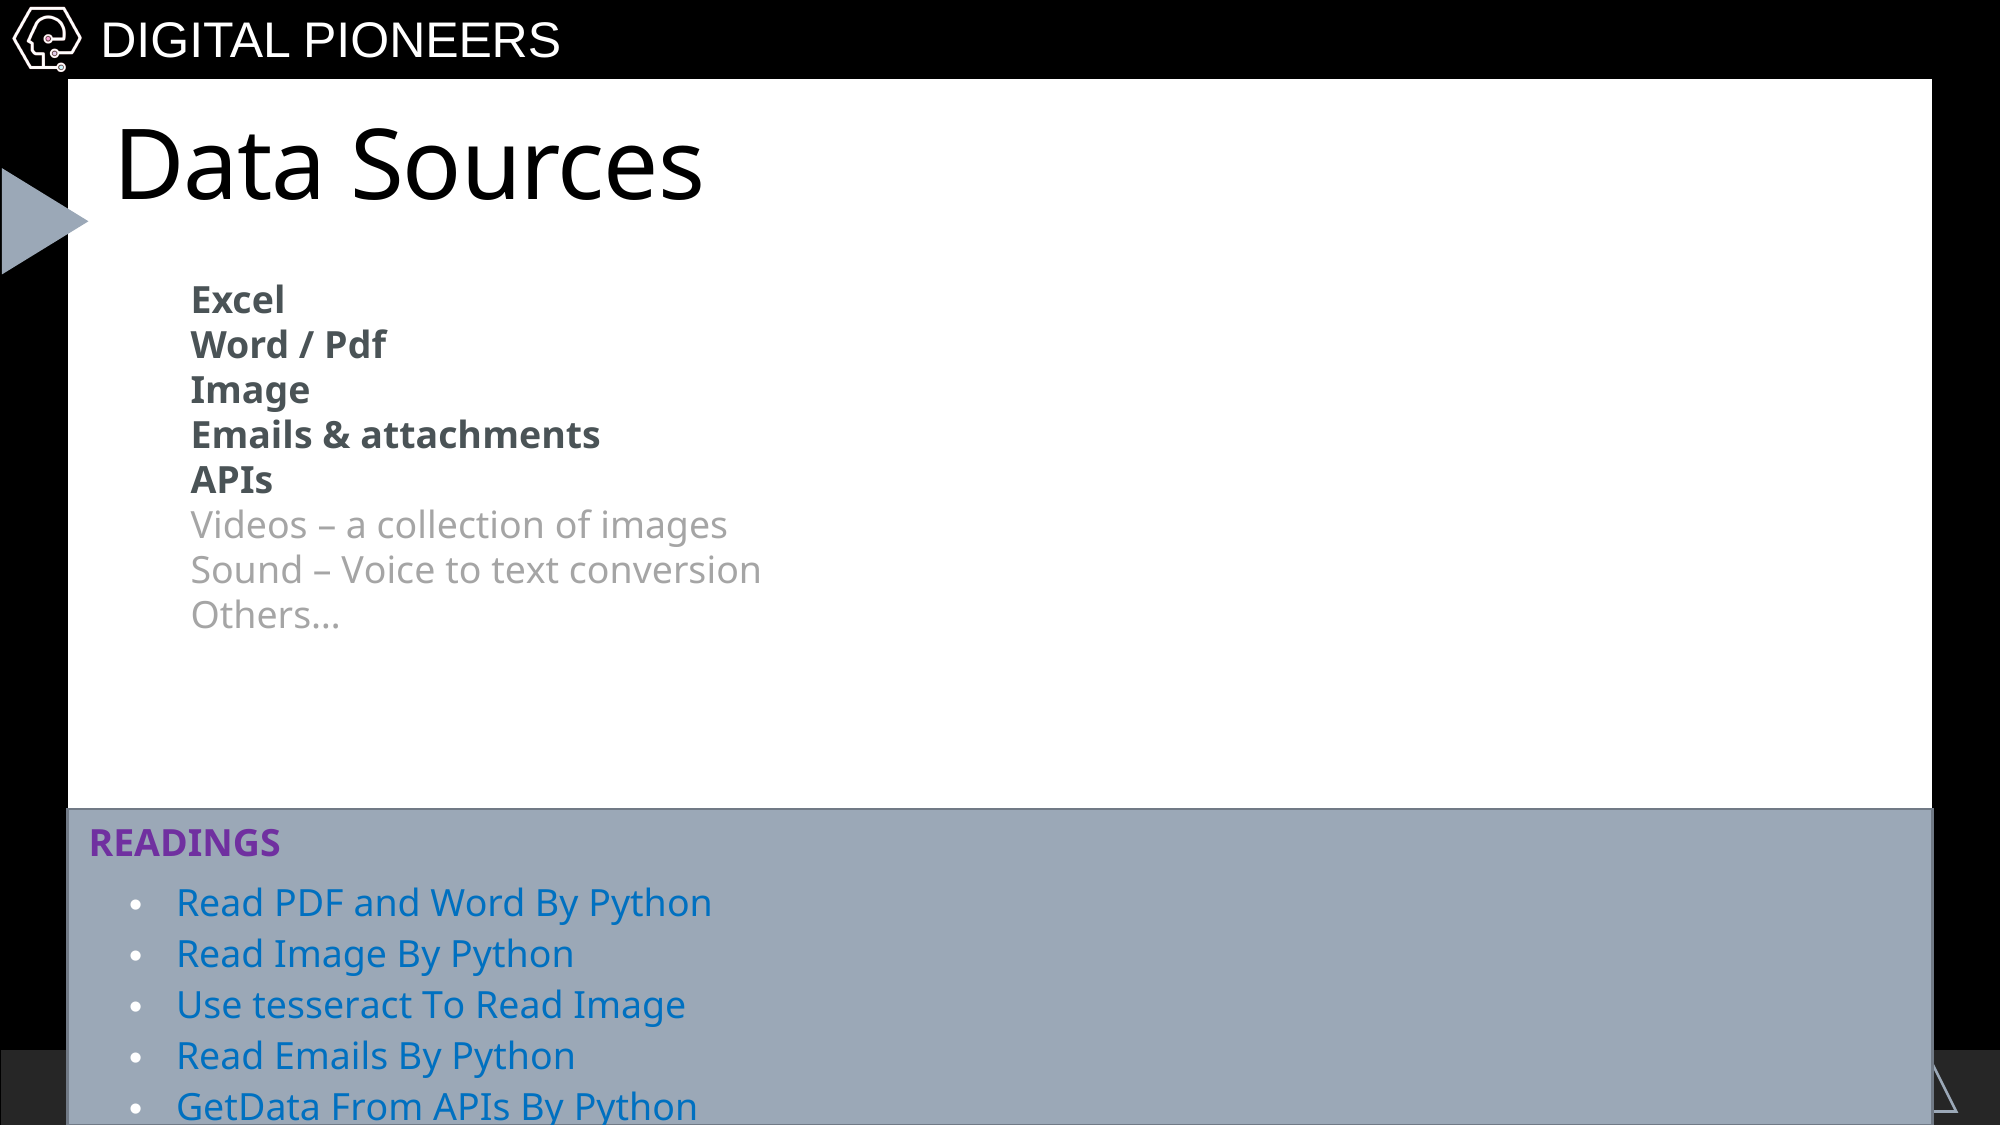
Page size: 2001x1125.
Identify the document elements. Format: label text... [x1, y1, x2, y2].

text_box DIGITAL PIONEERS [85, 0, 596, 76]
text_box READINGS [73, 811, 311, 872]
text_box Read PDF and Word By Python Read Image By Python Use tesseract To Read Image Read Emails By Python Get Data From APIs By Python [114, 871, 1261, 1114]
text_box [554, 1114, 604, 1125]
text_box Excel Word / Pdf Image Emails & attachments APIs Videos – a collection of images Sound – Voice to text conversion Others… [119, 268, 1842, 648]
text_box [658, 1114, 668, 1118]
text_box [371, 1114, 381, 1118]
picture [7, 5, 85, 73]
title Data Sources [98, 93, 1813, 243]
text_box [68, 809, 1933, 1125]
